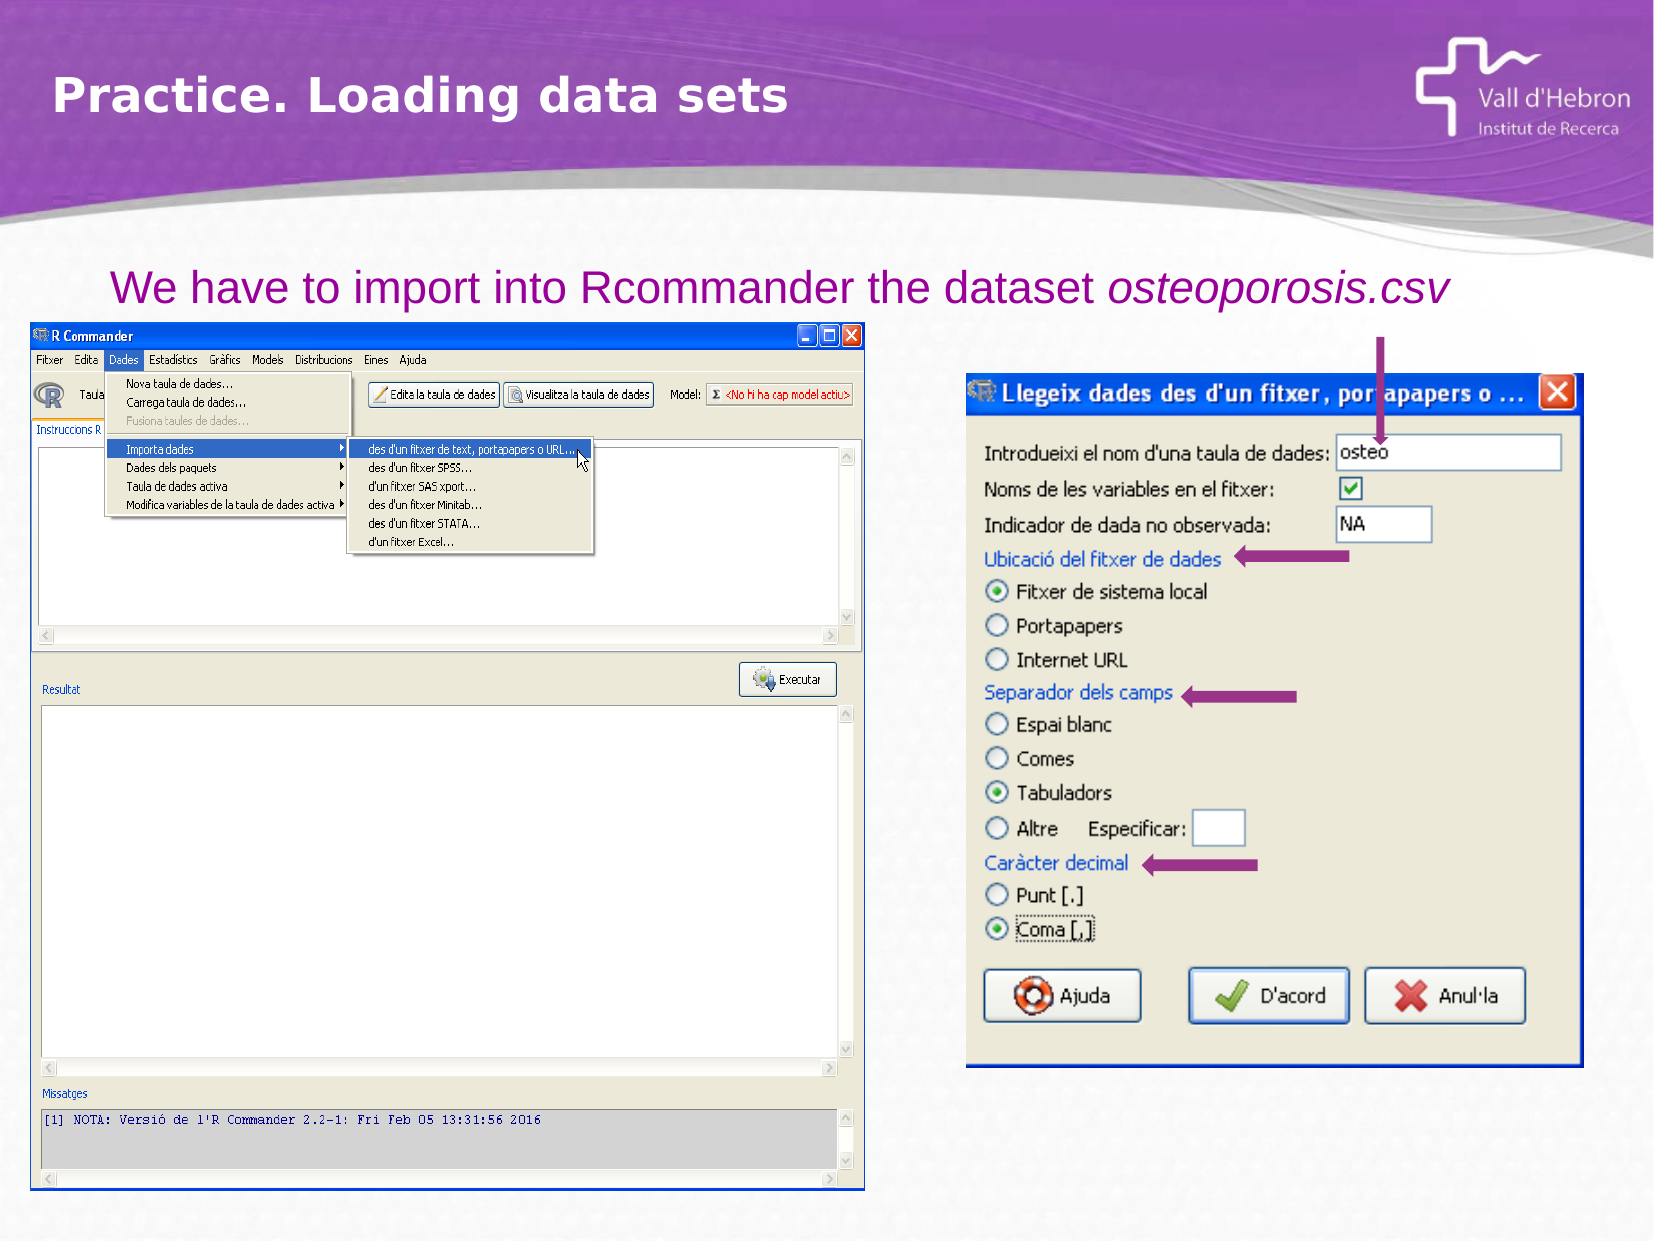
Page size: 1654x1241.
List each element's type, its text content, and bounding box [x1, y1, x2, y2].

text_box Practice. Loading data sets [51, 67, 791, 134]
text_box [1180, 685, 1297, 709]
picture [0, 0, 1654, 1241]
text_box [1233, 544, 1350, 568]
text_box [1372, 336, 1389, 446]
text_box We have to import into Rcommander the dataset osteoporosis.csv [94, 250, 1501, 320]
text_box [1141, 853, 1258, 877]
